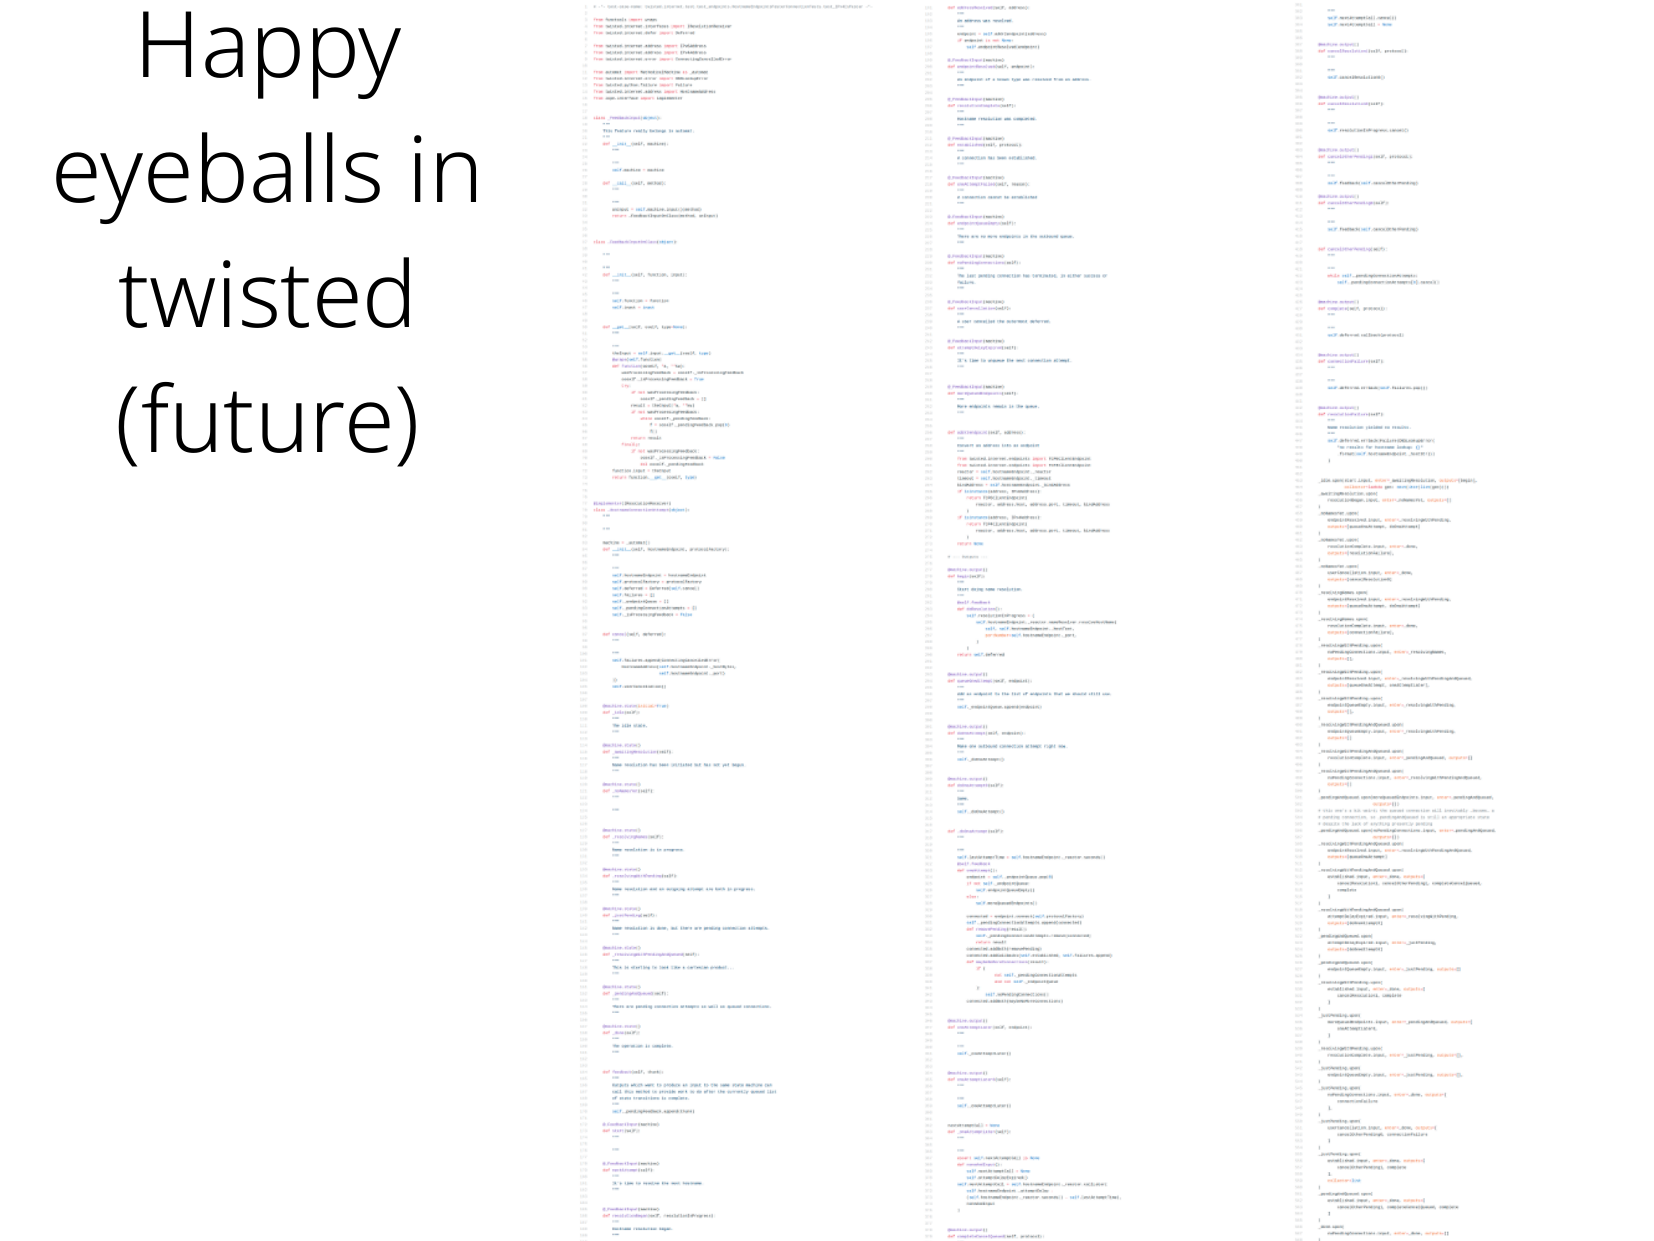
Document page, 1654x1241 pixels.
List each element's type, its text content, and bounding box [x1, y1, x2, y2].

picture [574, 4, 894, 1241]
picture [919, 5, 1239, 1241]
title Happy eyeballs in twisted (future) [0, 0, 566, 516]
picture [1289, 2, 1613, 1241]
